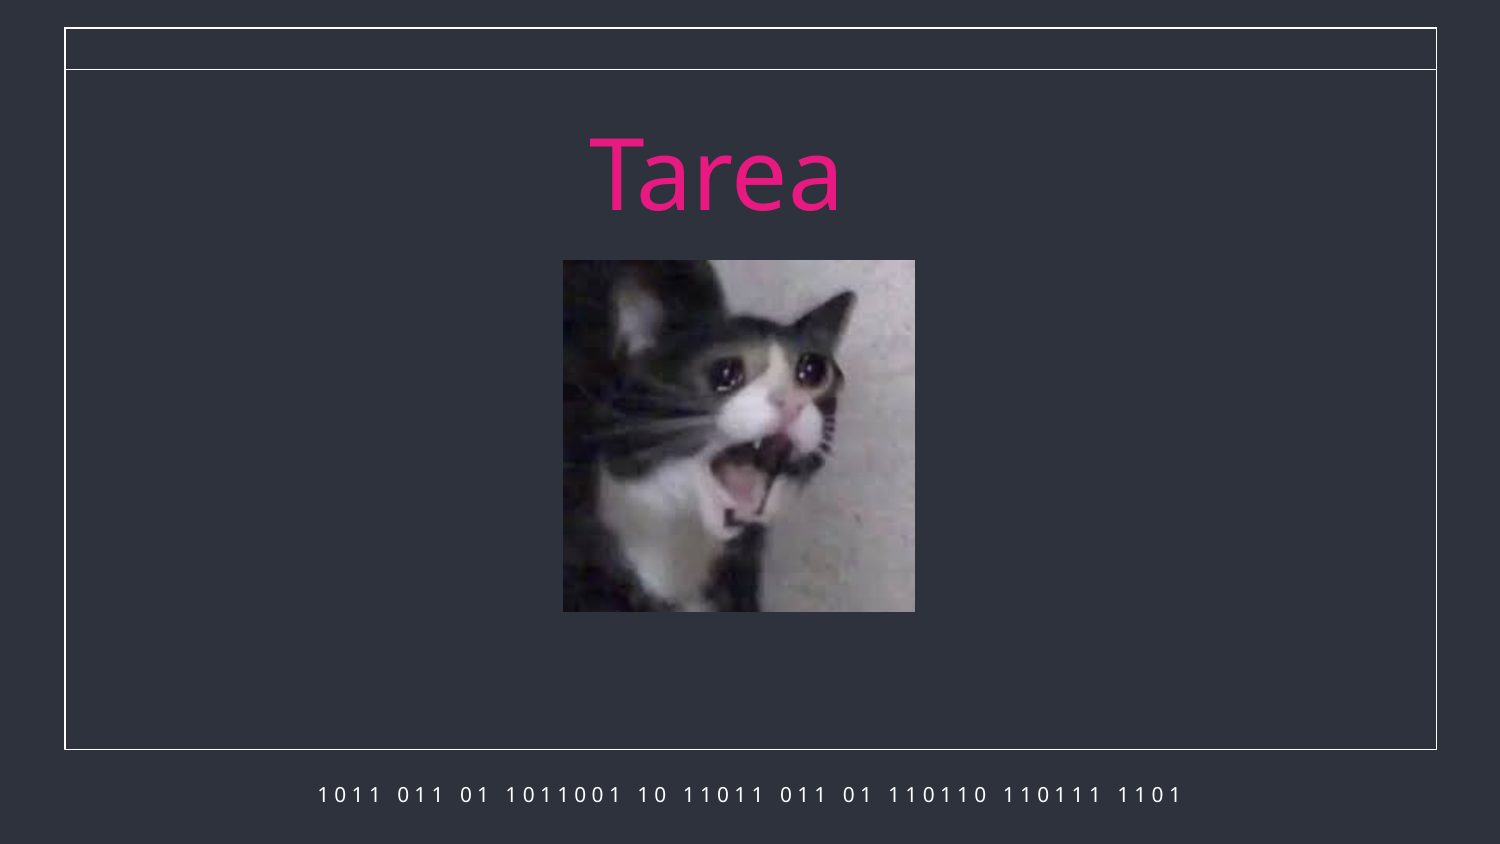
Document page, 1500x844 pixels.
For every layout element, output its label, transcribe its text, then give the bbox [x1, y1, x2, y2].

picture [563, 260, 915, 612]
title Tarea [574, 95, 905, 260]
